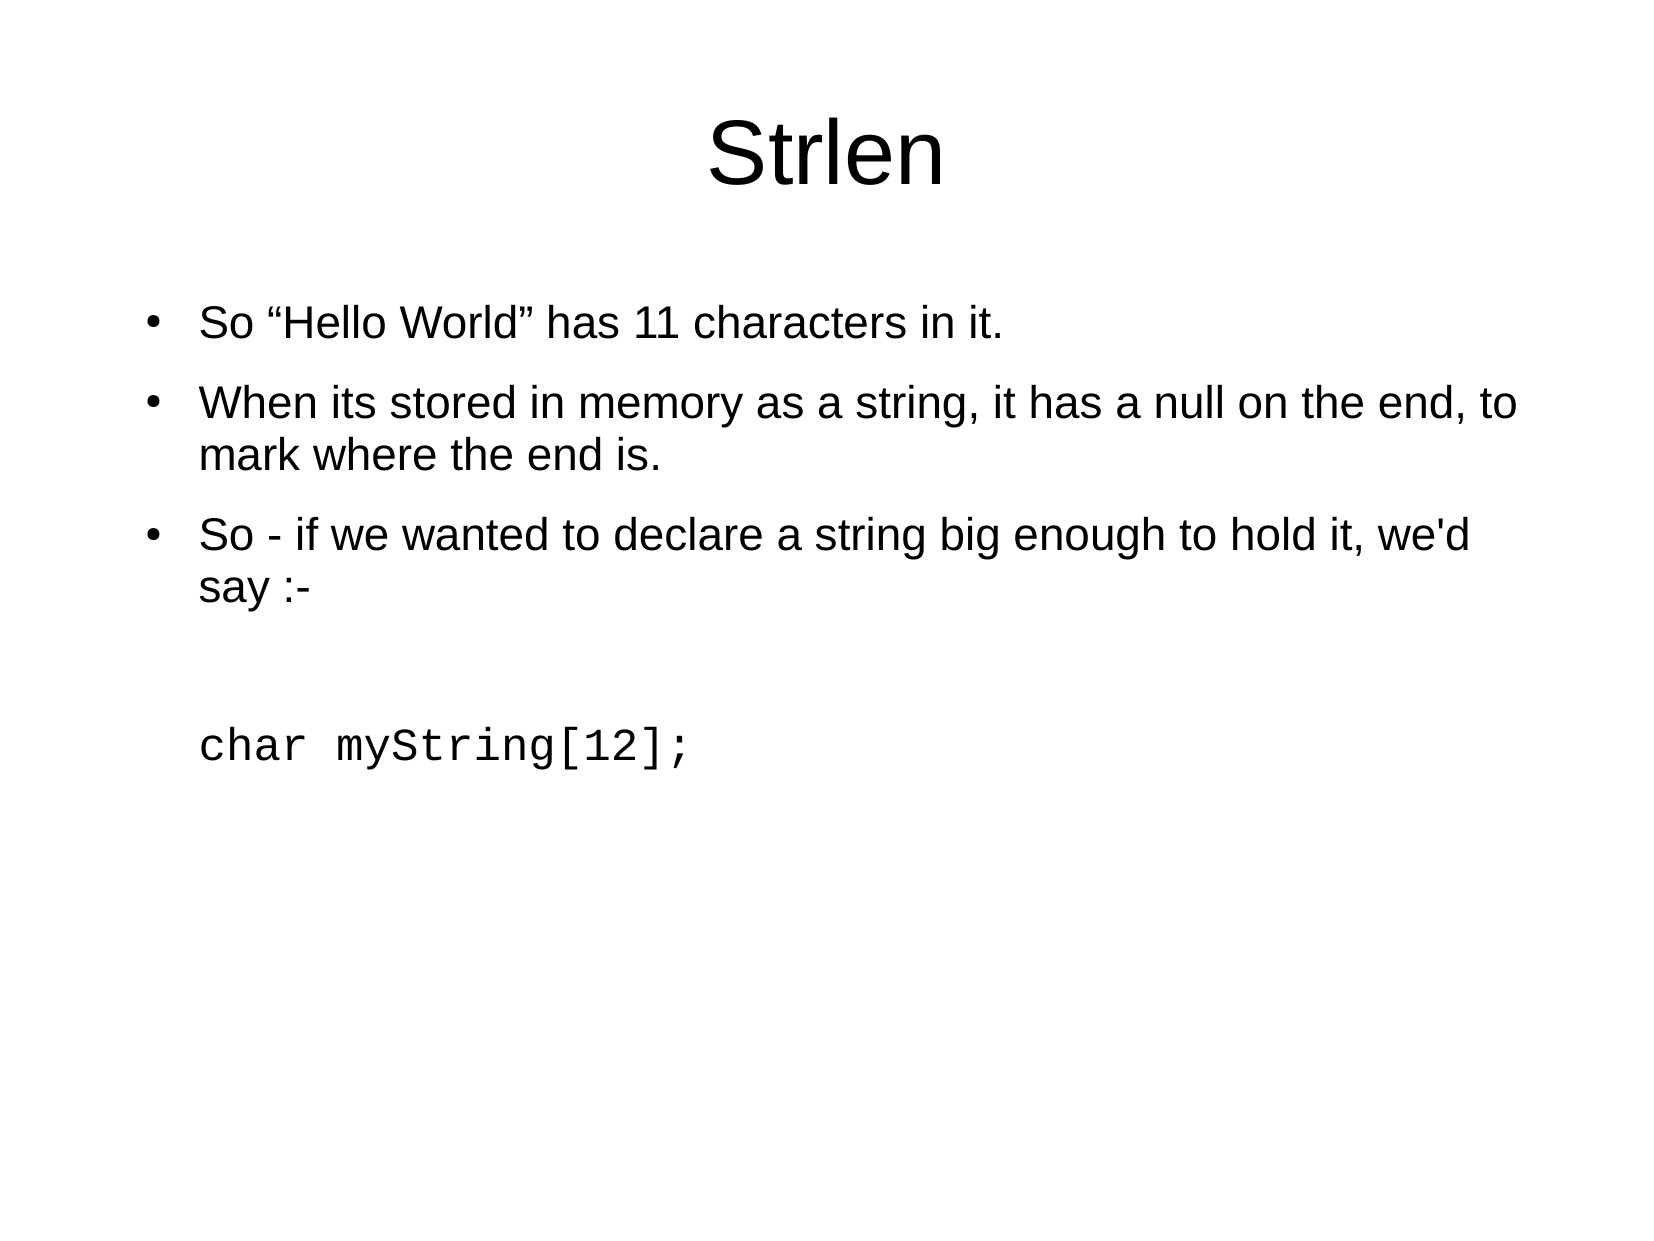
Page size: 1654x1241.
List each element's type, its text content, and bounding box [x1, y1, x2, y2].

title Strlen [82, 49, 1571, 257]
list So “Hello World” has 11 characters in it. When its stored in memory as a string, it has a null on the end, to mark where the end is. So - if we wanted to declare a string big enough to hold it, we'd say :- char myString[12]; [127, 296, 1583, 1170]
